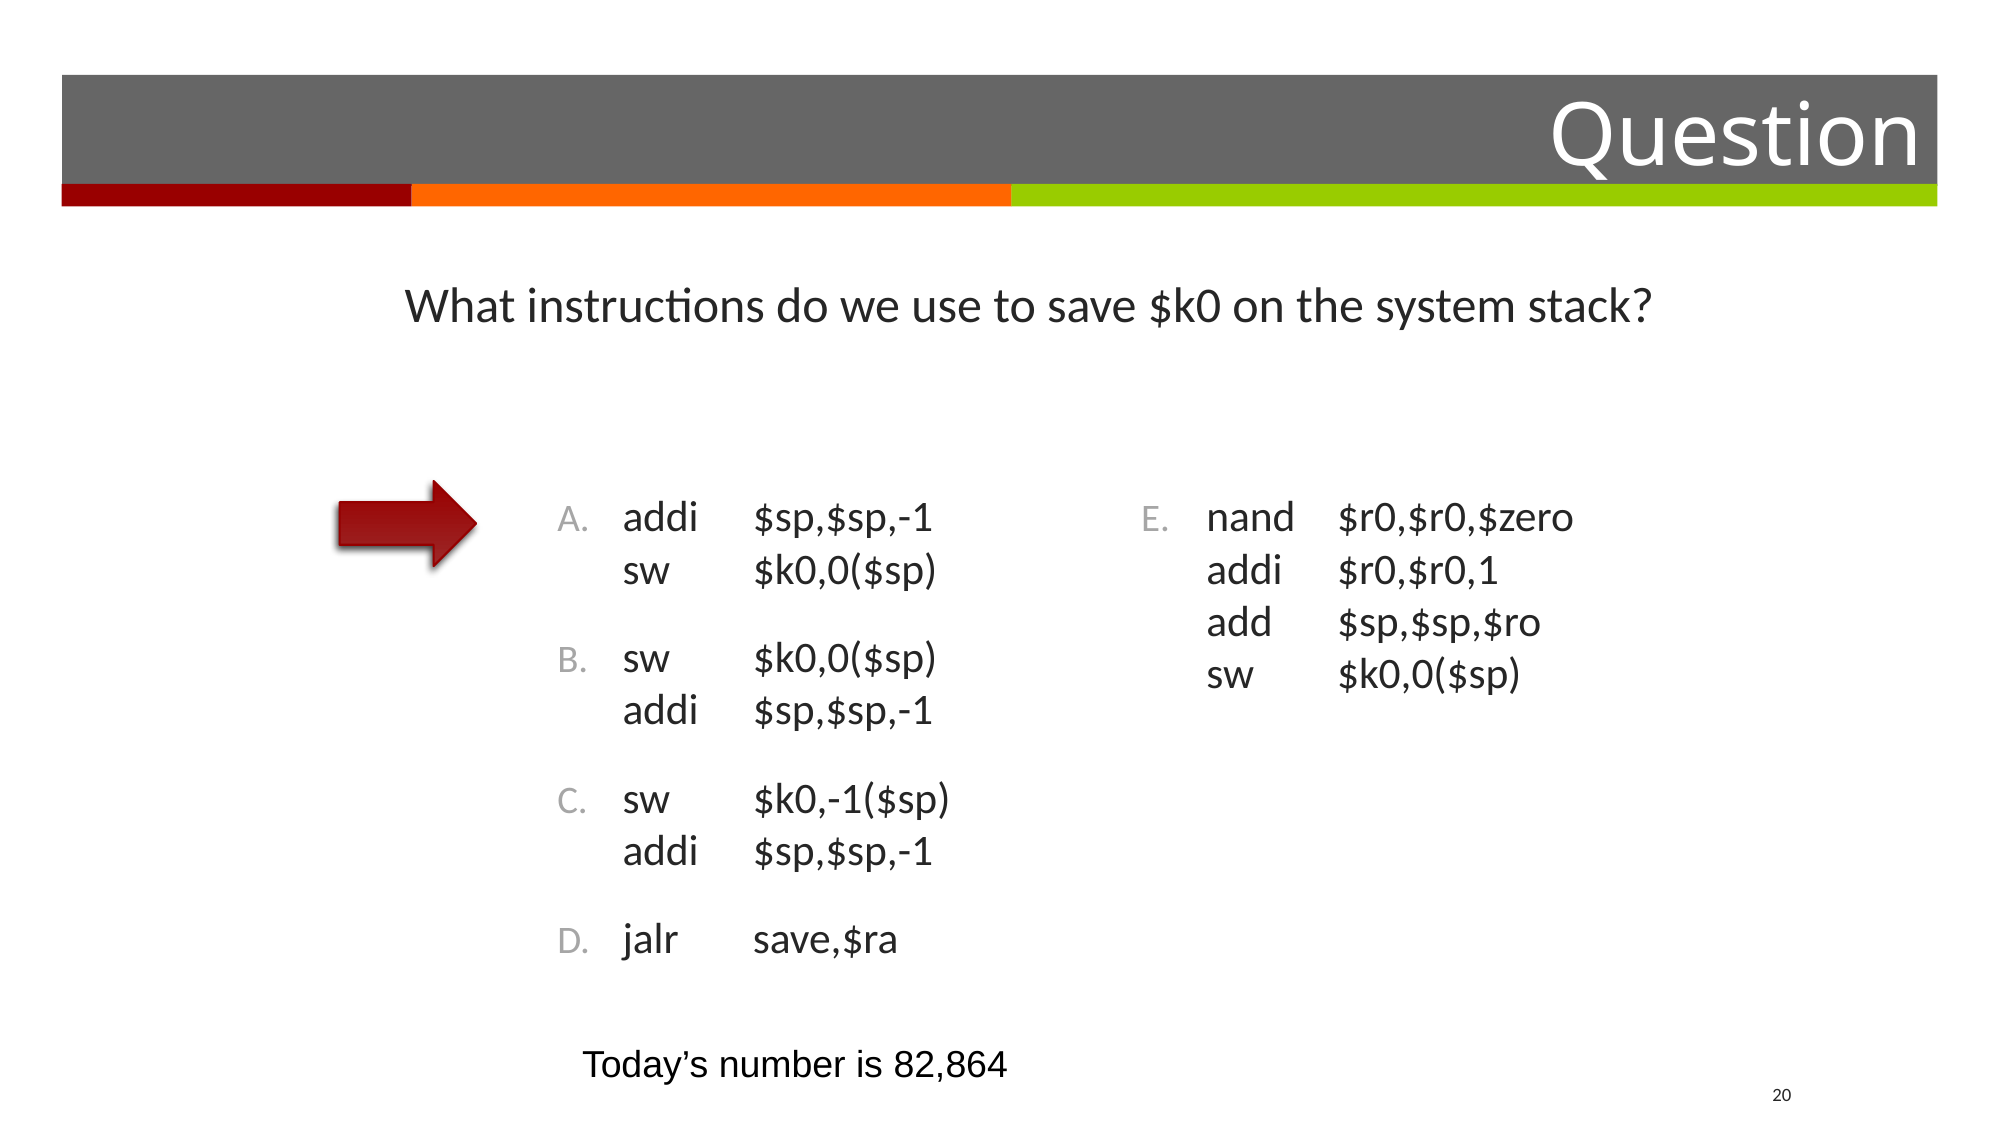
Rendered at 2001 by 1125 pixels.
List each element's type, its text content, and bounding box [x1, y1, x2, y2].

text_box Today’s number is 82,864 [567, 1032, 1281, 1093]
list addi $sp,$sp,-1 sw $k0,0($sp) sw $k0,0($sp) addi $sp,$sp,-1 sw $k0,-1($sp) addi $sp,$sp,-1 jalr save,$ra nand $r0,$r0,$zero addi $r0,$r0,1 add $sp,$sp,$ro sw $k0,0($sp) [542, 481, 1711, 975]
list 20 [1690, 1074, 1807, 1125]
text_box [339, 481, 477, 567]
list What instructions do we use to save $k0 on the system stack? [389, 265, 1830, 463]
